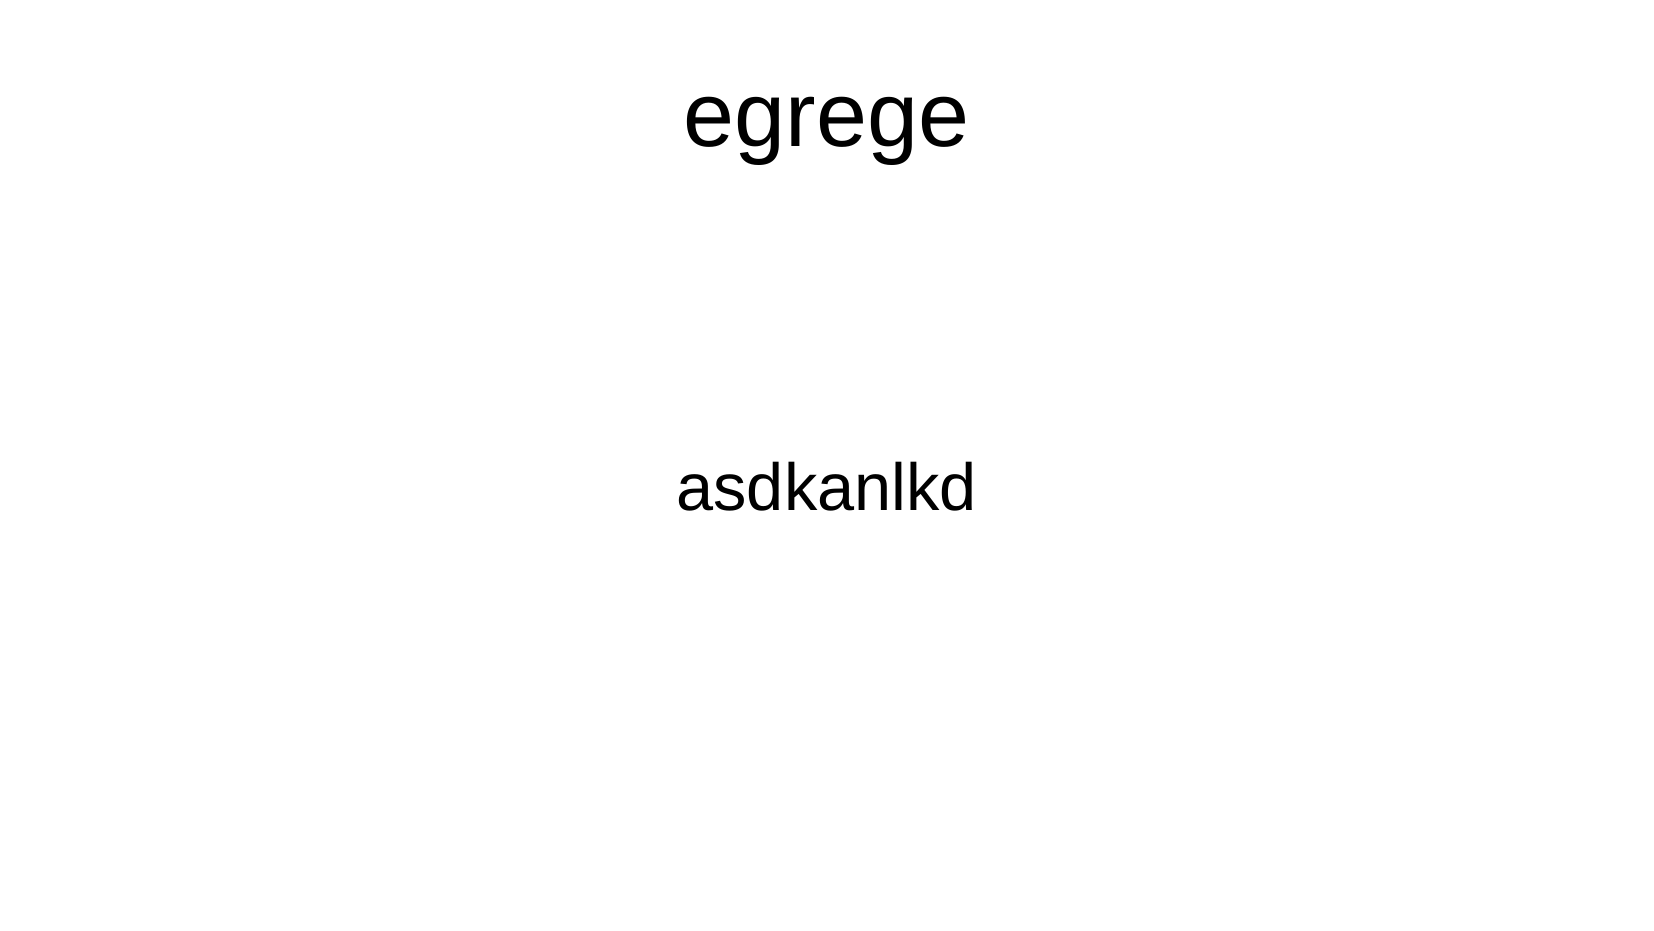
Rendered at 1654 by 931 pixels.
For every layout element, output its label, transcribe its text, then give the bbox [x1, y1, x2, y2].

title egrege [82, 37, 1571, 193]
subtitle asdkanlkd [82, 217, 1571, 758]
